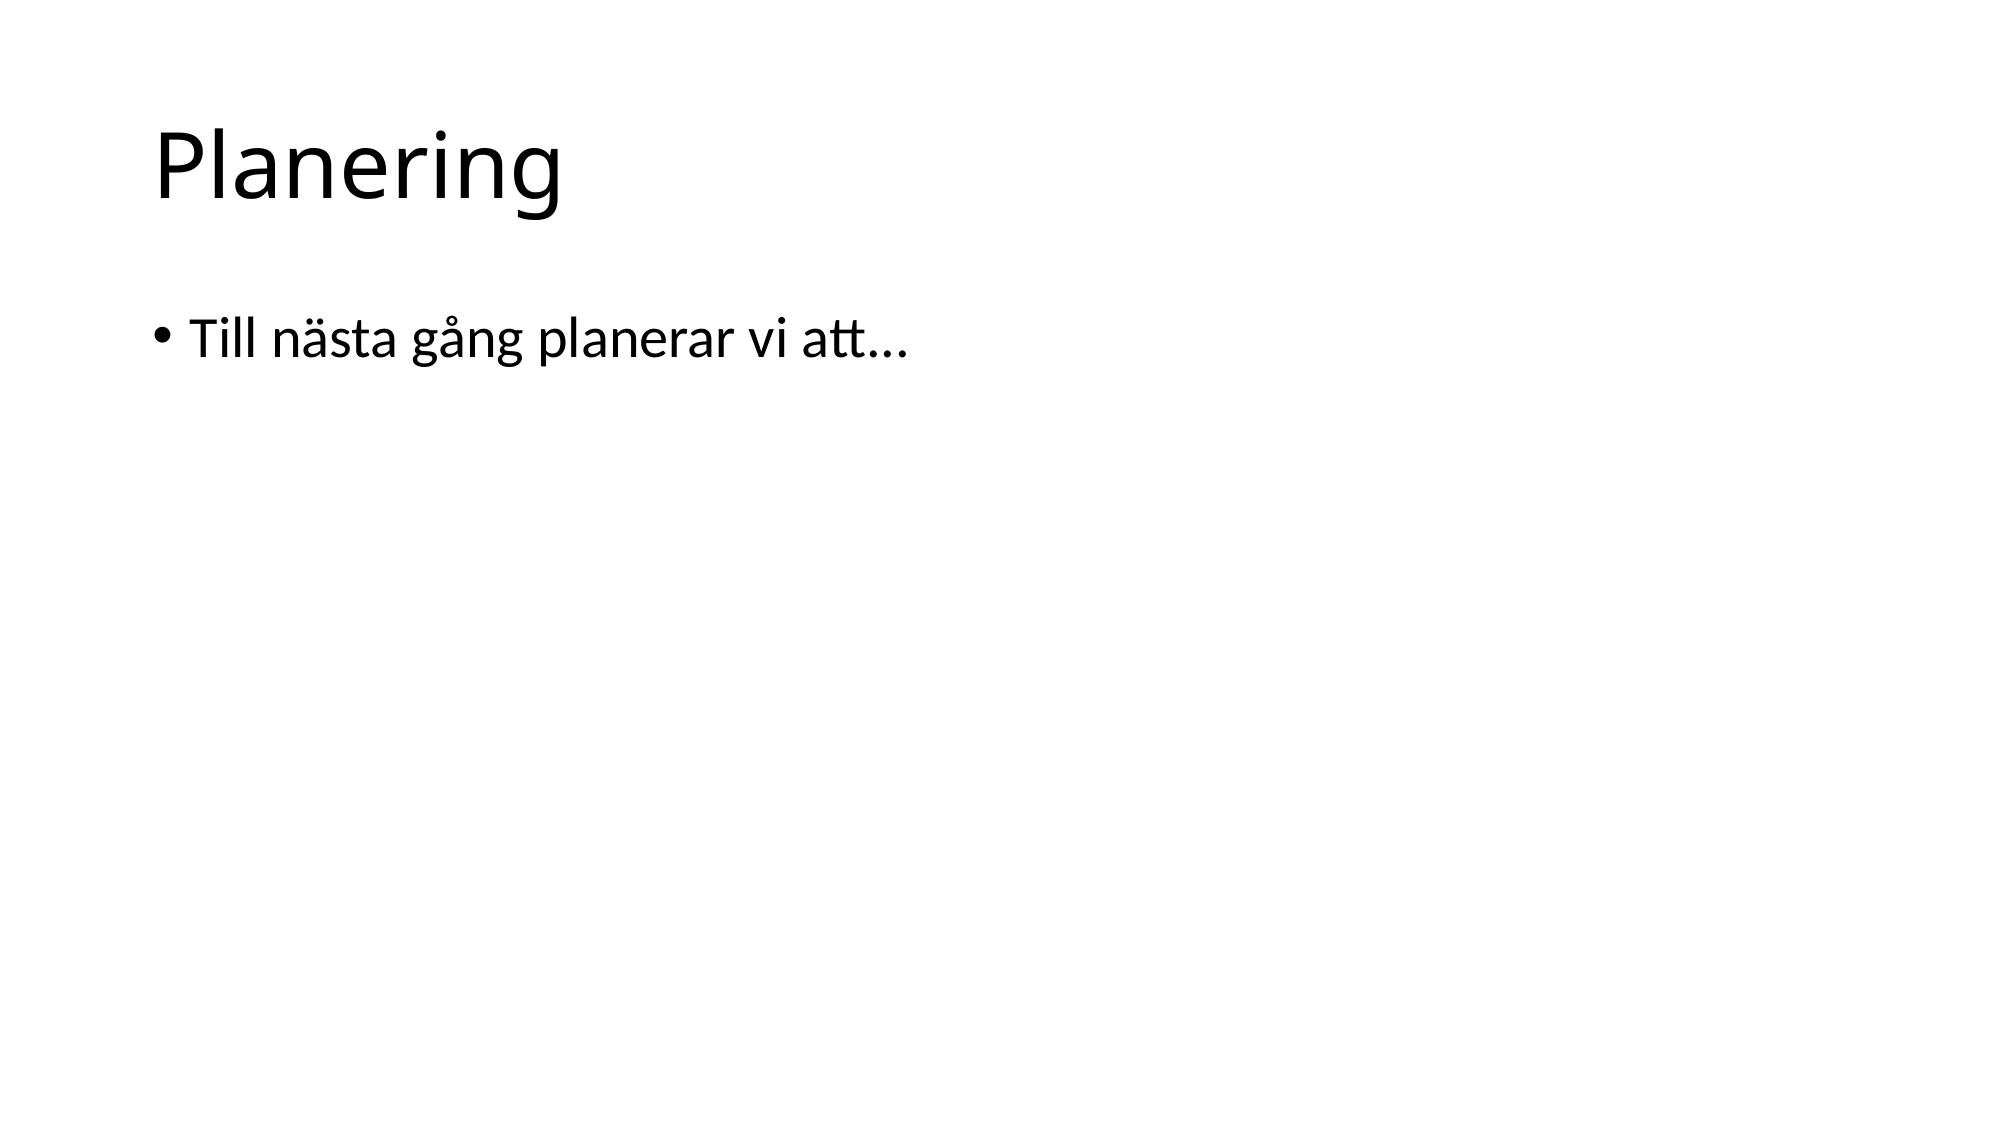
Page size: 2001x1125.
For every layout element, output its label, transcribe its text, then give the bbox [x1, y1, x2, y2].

list Till nästa gång planerar vi att... [137, 299, 1863, 1014]
title Planering [137, 59, 1863, 278]
